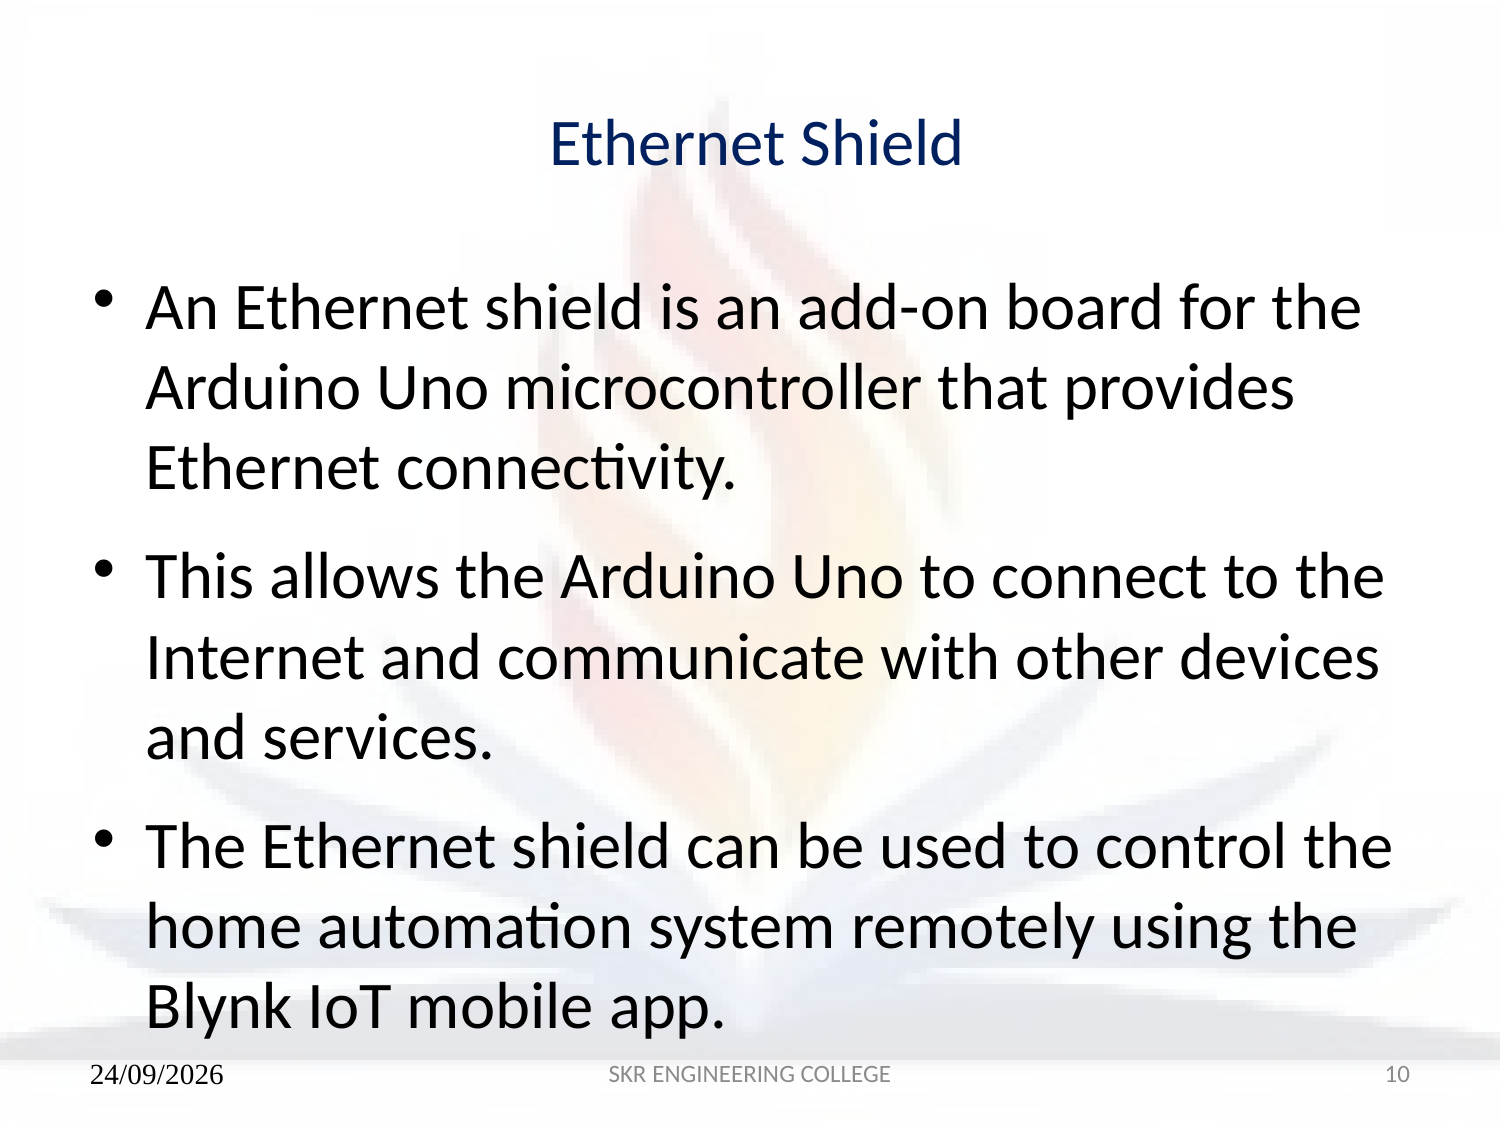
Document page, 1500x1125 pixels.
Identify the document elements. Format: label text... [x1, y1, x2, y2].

list An Ethernet shield is an add-on board for the Arduino Uno microcontroller that provides Ethernet connectivity. This allows the Arduino Uno to connect to the Internet and communicate with other devices and services. The Ethernet shield can be used to control the home automation system remotely using the Blynk IoT mobile app. [75, 262, 1418, 1063]
title Ethernet Shield [75, 45, 1425, 233]
